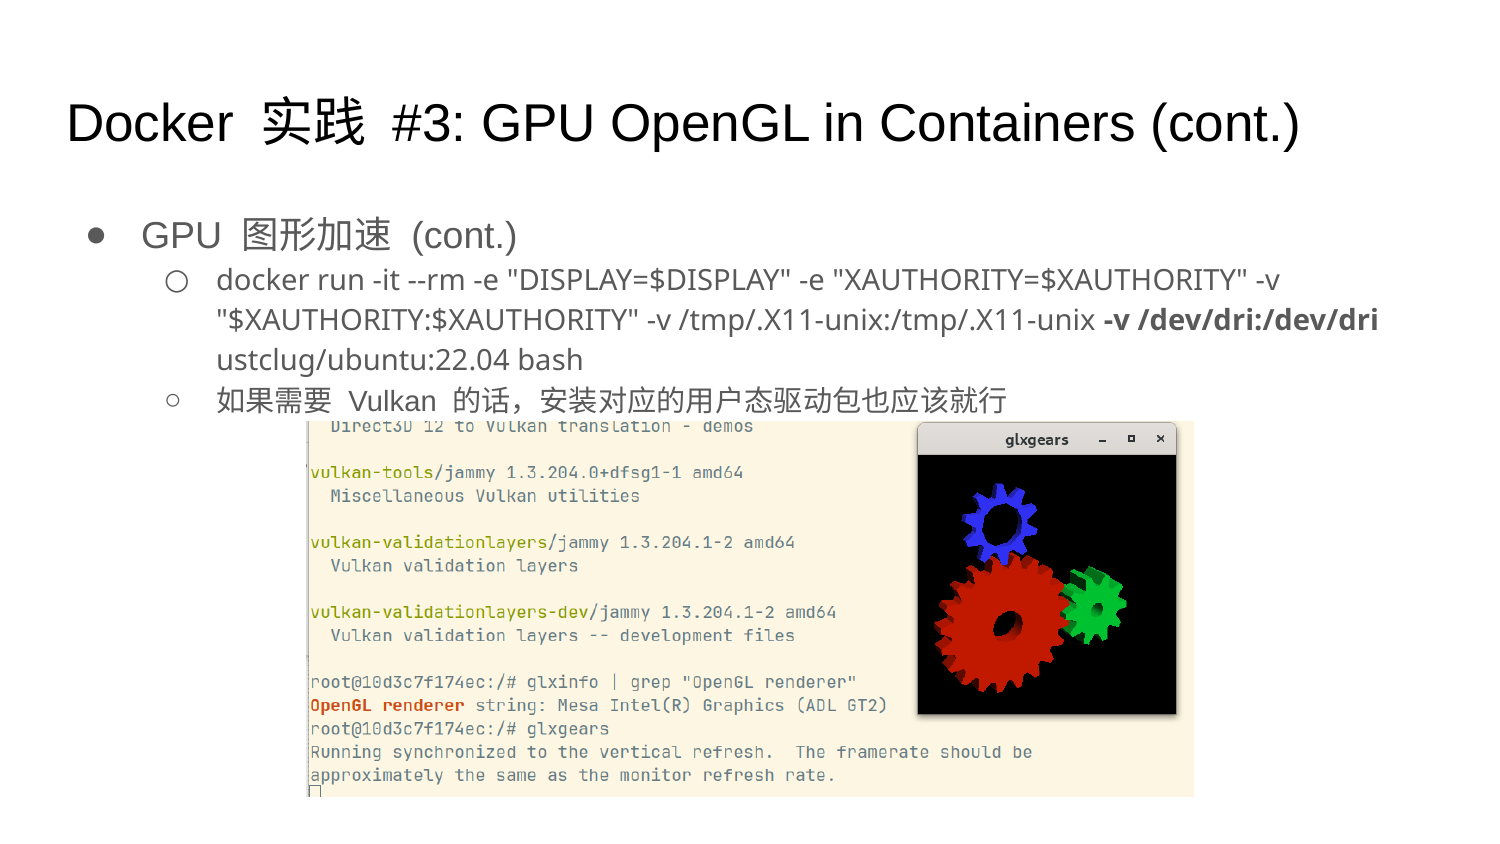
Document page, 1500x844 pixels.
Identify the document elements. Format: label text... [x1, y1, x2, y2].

picture [306, 421, 1194, 797]
title Docker 实践 #3: GPU OpenGL in Containers (cont.) [51, 72, 1449, 167]
list GPU 图形加速 (cont.) docker run -it --rm -e "DISPLAY=$DISPLAY" -e "XAUTHORITY=$XAUTHORITY" -v "$XAUTHORITY:$XAUTHORITY" -v /tmp/.X11-unix:/tmp/.X11-unix -v /dev/dri:/dev/dri ustclug/ubuntu:22.04 bash 如果需要 Vulkan 的话，安装对应的用户态驱动包也应该就行 [51, 189, 1449, 750]
